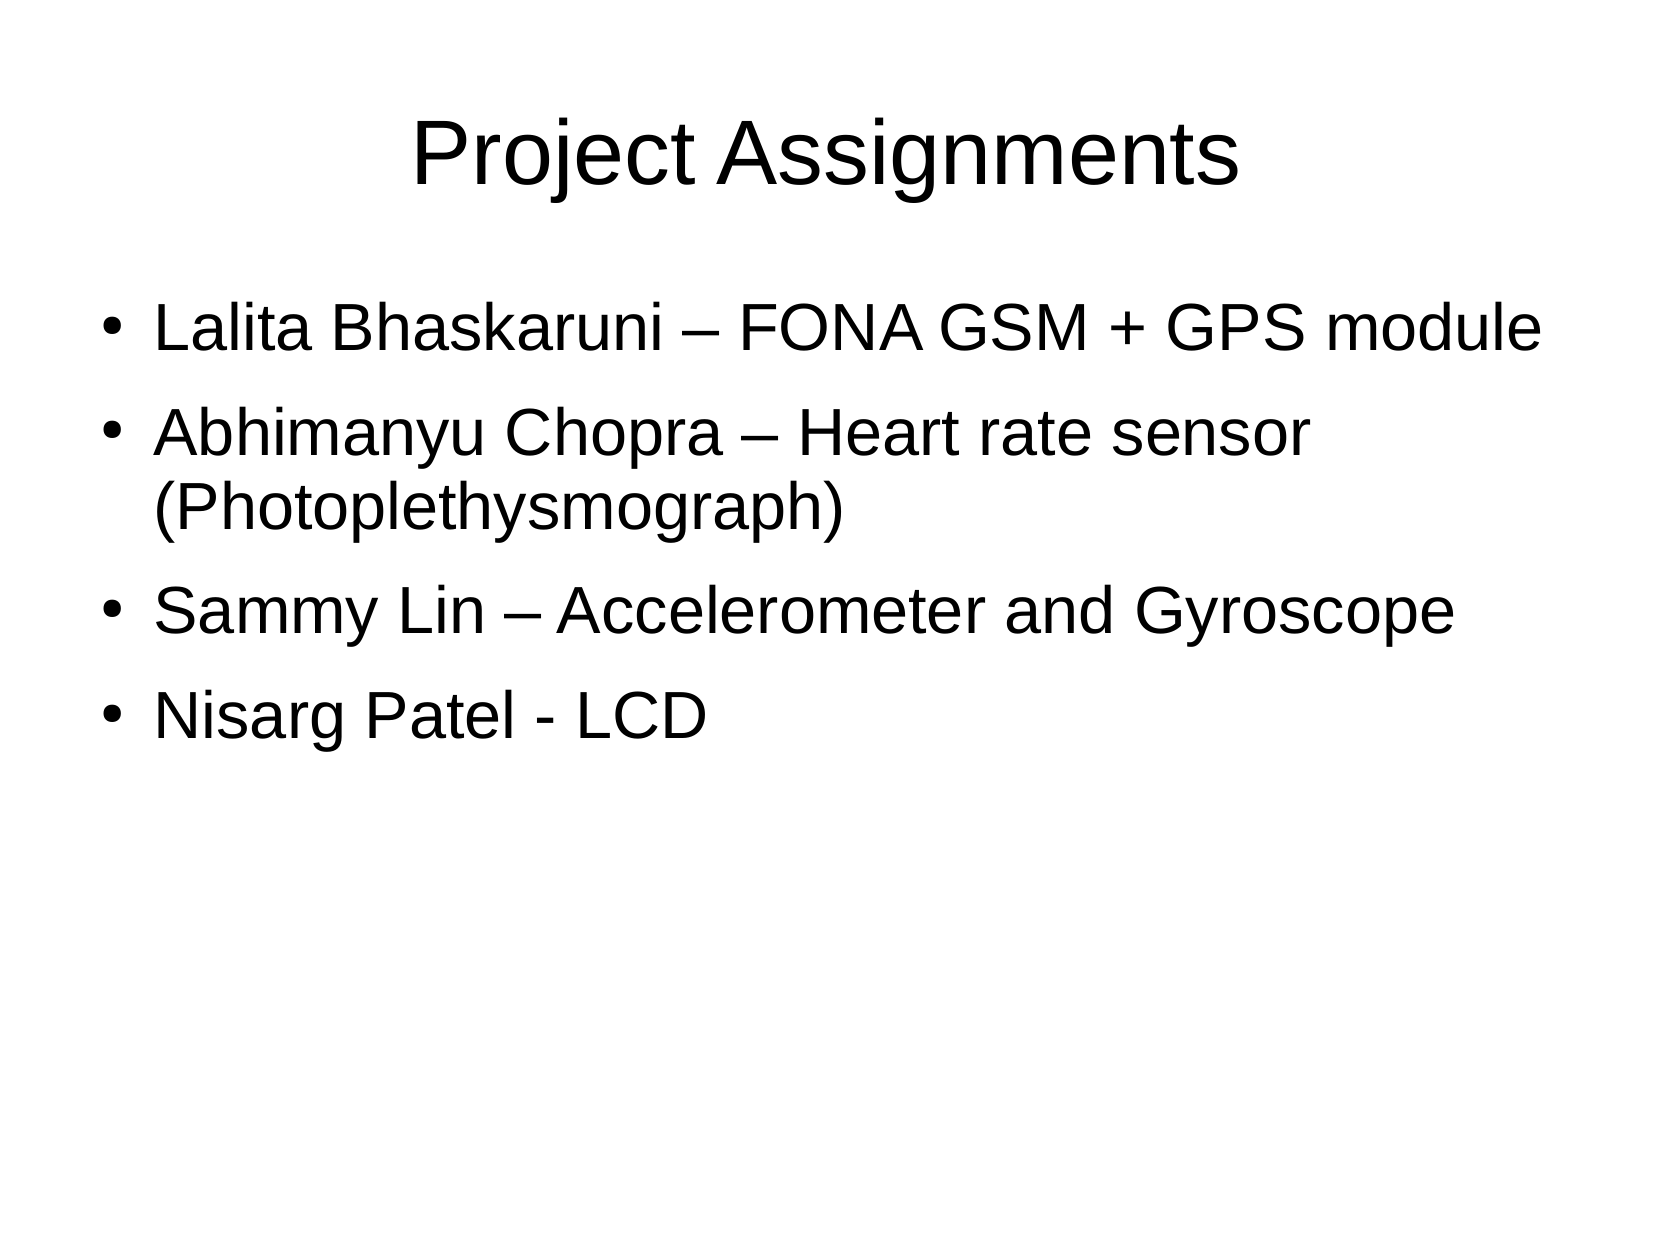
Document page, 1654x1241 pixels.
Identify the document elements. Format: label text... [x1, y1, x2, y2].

list Lalita Bhaskaruni – FONA GSM + GPS module Abhimanyu Chopra – Heart rate sensor (Photoplethysmograph) Sammy Lin – Accelerometer and Gyroscope Nisarg Patel - LCD [82, 290, 1571, 1010]
title Project Assignments [82, 49, 1571, 257]
